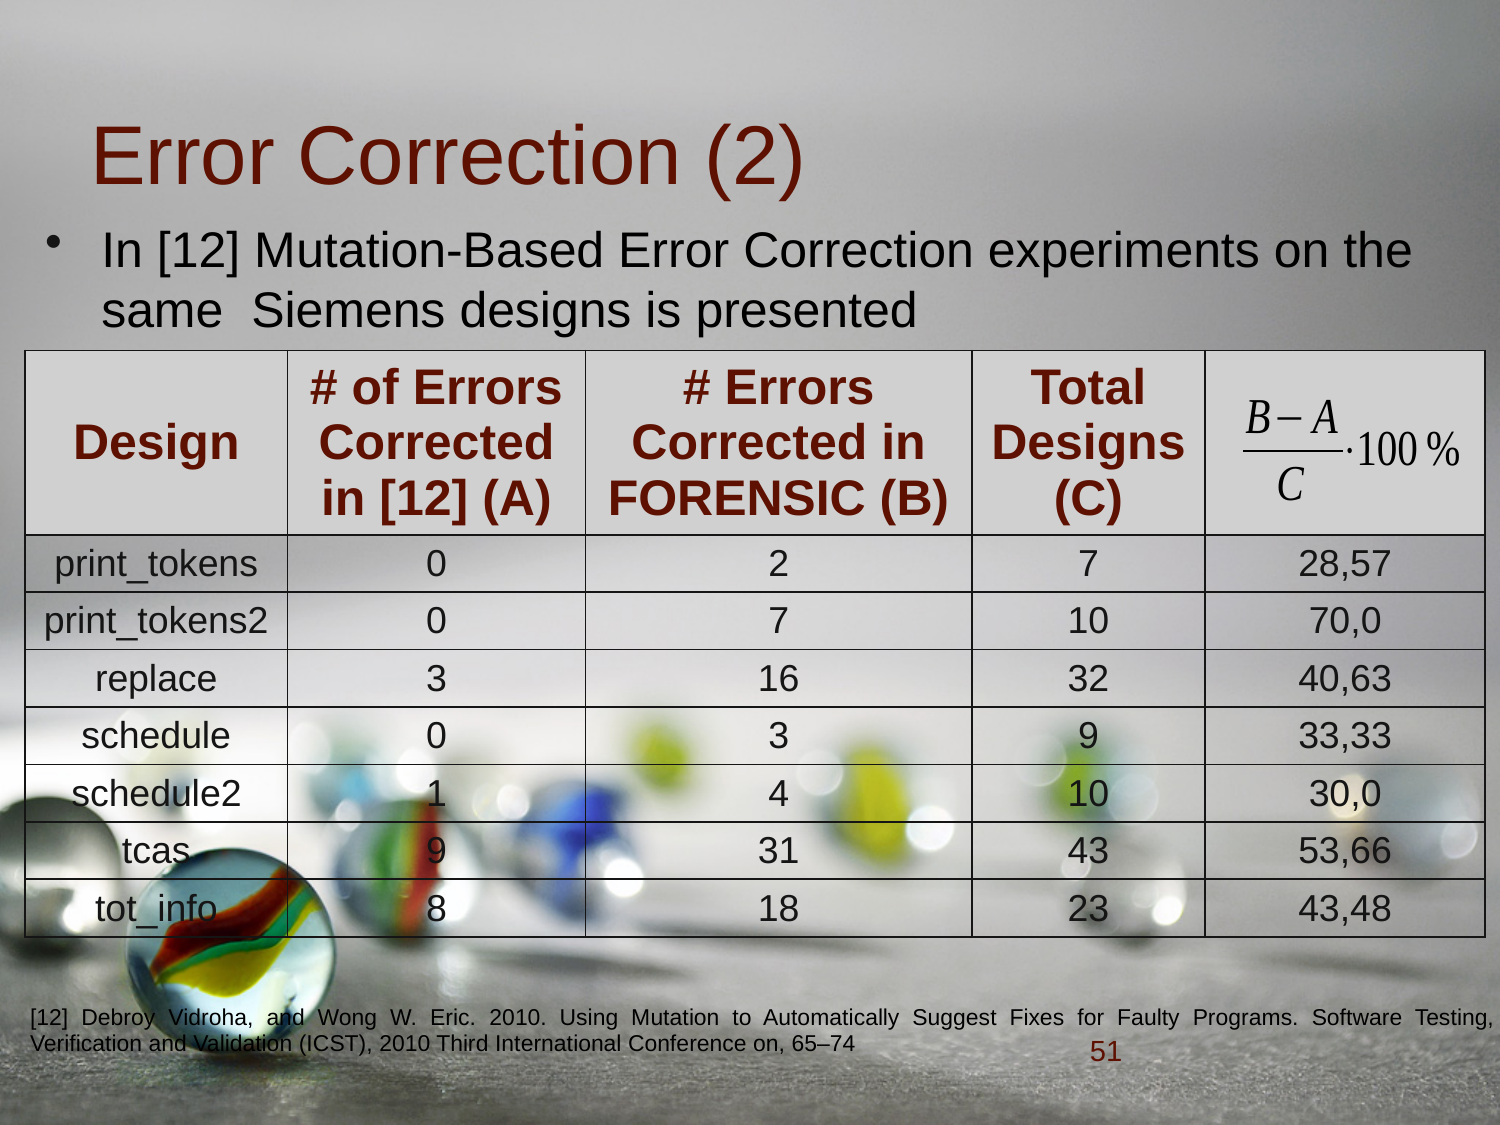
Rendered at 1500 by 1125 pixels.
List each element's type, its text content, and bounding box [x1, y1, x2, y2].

table_cell 9 [288, 823, 585, 878]
table_cell 53,66 [1206, 823, 1484, 878]
table_cell 40,63 [1206, 650, 1484, 706]
table_cell 43,48 [1206, 880, 1484, 936]
table_cell 70,0 [1206, 593, 1484, 649]
table_cell 7 [973, 536, 1204, 591]
table_cell tot_info [26, 880, 287, 936]
table_cell 32 [973, 650, 1204, 706]
table_cell print_tokens2 [26, 593, 287, 649]
table_cell print_tokens [26, 536, 287, 591]
table_cell schedule [26, 708, 287, 764]
table_cell 0 [288, 593, 585, 649]
table_cell 0 [288, 708, 585, 764]
table_cell schedule2 [26, 765, 287, 821]
table_cell 30,0 [1206, 765, 1484, 821]
table_cell 16 [586, 650, 971, 706]
table_cell 3 [586, 708, 971, 764]
table_header [1206, 351, 1484, 534]
table_cell 4 [586, 765, 971, 821]
table_cell 31 [586, 823, 971, 878]
chart [1230, 389, 1471, 511]
table_cell 7 [586, 593, 971, 649]
list In [12] Mutation-Based Error Correction experiments on the same Siemens designs is presented [30, 210, 1471, 346]
table_cell 18 [586, 880, 971, 936]
table_header # of Errors Corrected in [12] (A) [288, 351, 585, 534]
title Error Correction (2) [75, 57, 1425, 210]
table_cell 8 [288, 880, 585, 936]
table_cell 1 [288, 765, 585, 821]
table_cell 28,57 [1206, 536, 1484, 591]
table_cell 23 [973, 880, 1204, 936]
table_cell replace [26, 650, 287, 706]
text_box [12] Debroy Vidroha, and Wong W. Eric. 2010. Using Mutation to Automatically Suggest Fixes for Faulty Programs. Software Testing, Verification and Validation (ICST), 2010 Third International Conference on, 65–74 [30, 1005, 1495, 1095]
table_header Design [26, 351, 287, 534]
table_cell 0 [288, 536, 585, 591]
picture [0, 0, 1500, 1125]
table_cell 10 [973, 765, 1204, 821]
table_cell 10 [973, 593, 1204, 649]
table_cell 33,33 [1206, 708, 1484, 764]
table_header # Errors Corrected in FORENSIC (B) [586, 351, 971, 534]
table_cell 3 [288, 650, 585, 706]
table_cell 2 [586, 536, 971, 591]
table_cell 43 [973, 823, 1204, 878]
table_header Total Designs (C) [973, 351, 1204, 534]
table_cell 9 [973, 708, 1204, 764]
table_cell tcas [26, 823, 287, 878]
